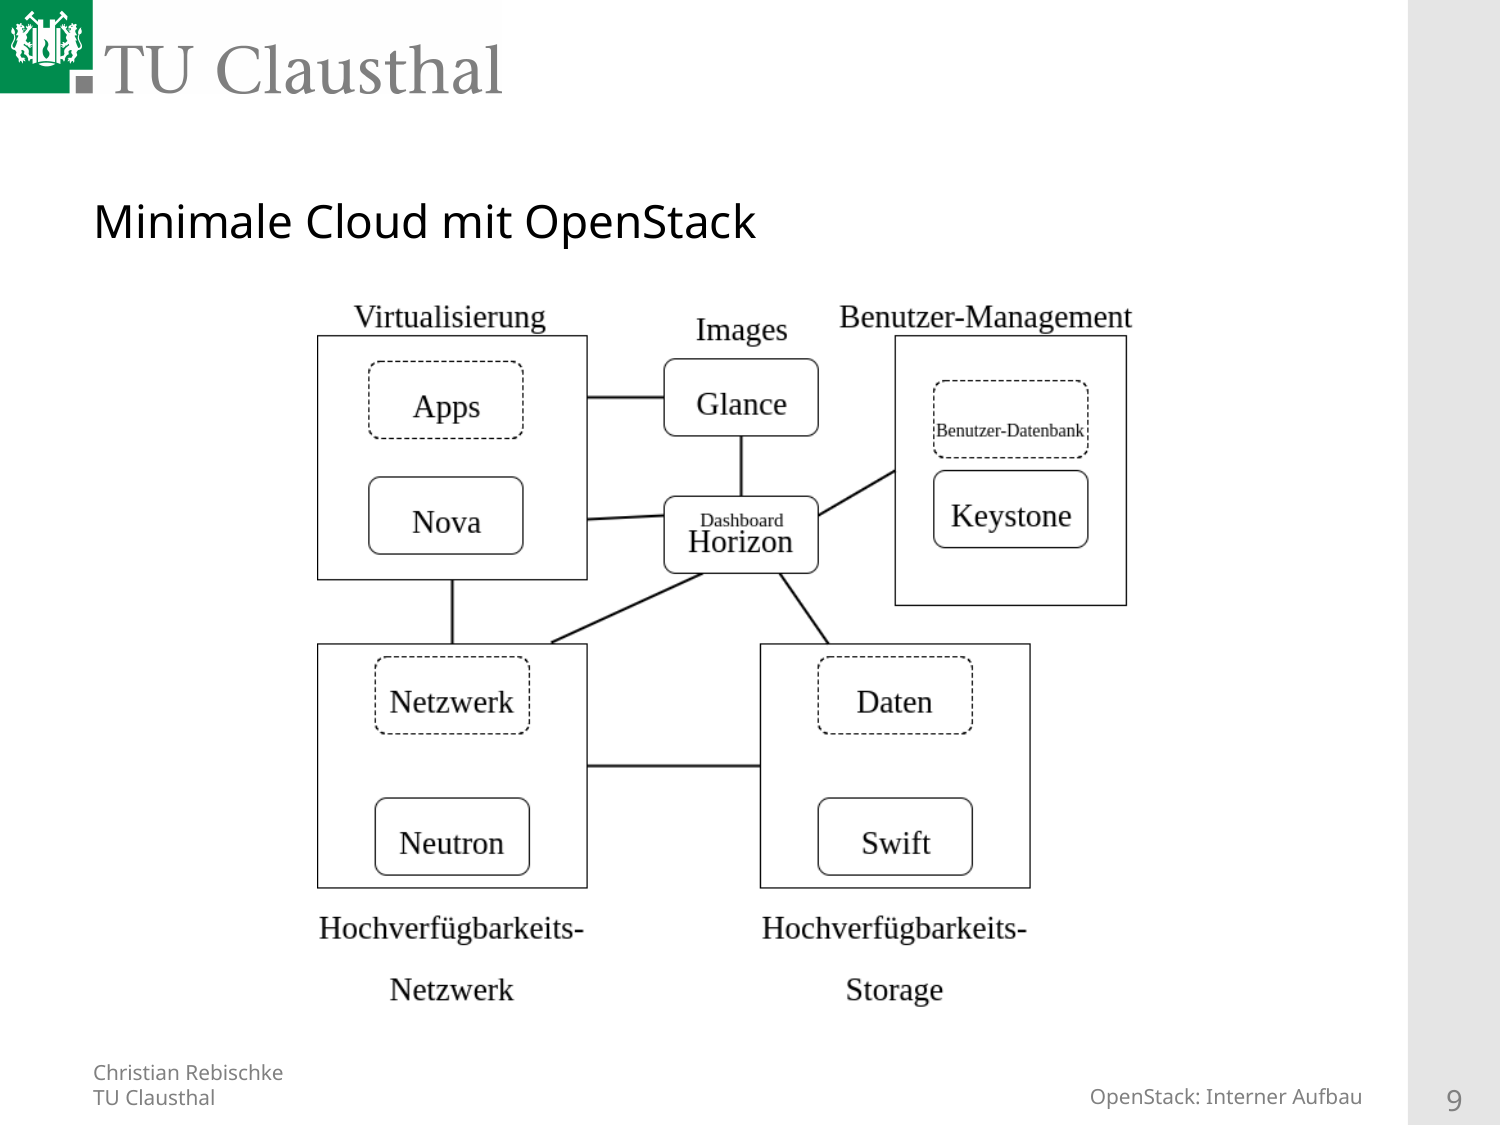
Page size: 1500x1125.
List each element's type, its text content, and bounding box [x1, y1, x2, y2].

title Minimale Cloud mit OpenStack [79, 184, 1375, 279]
picture [0, 0, 502, 94]
picture [317, 280, 1140, 1012]
